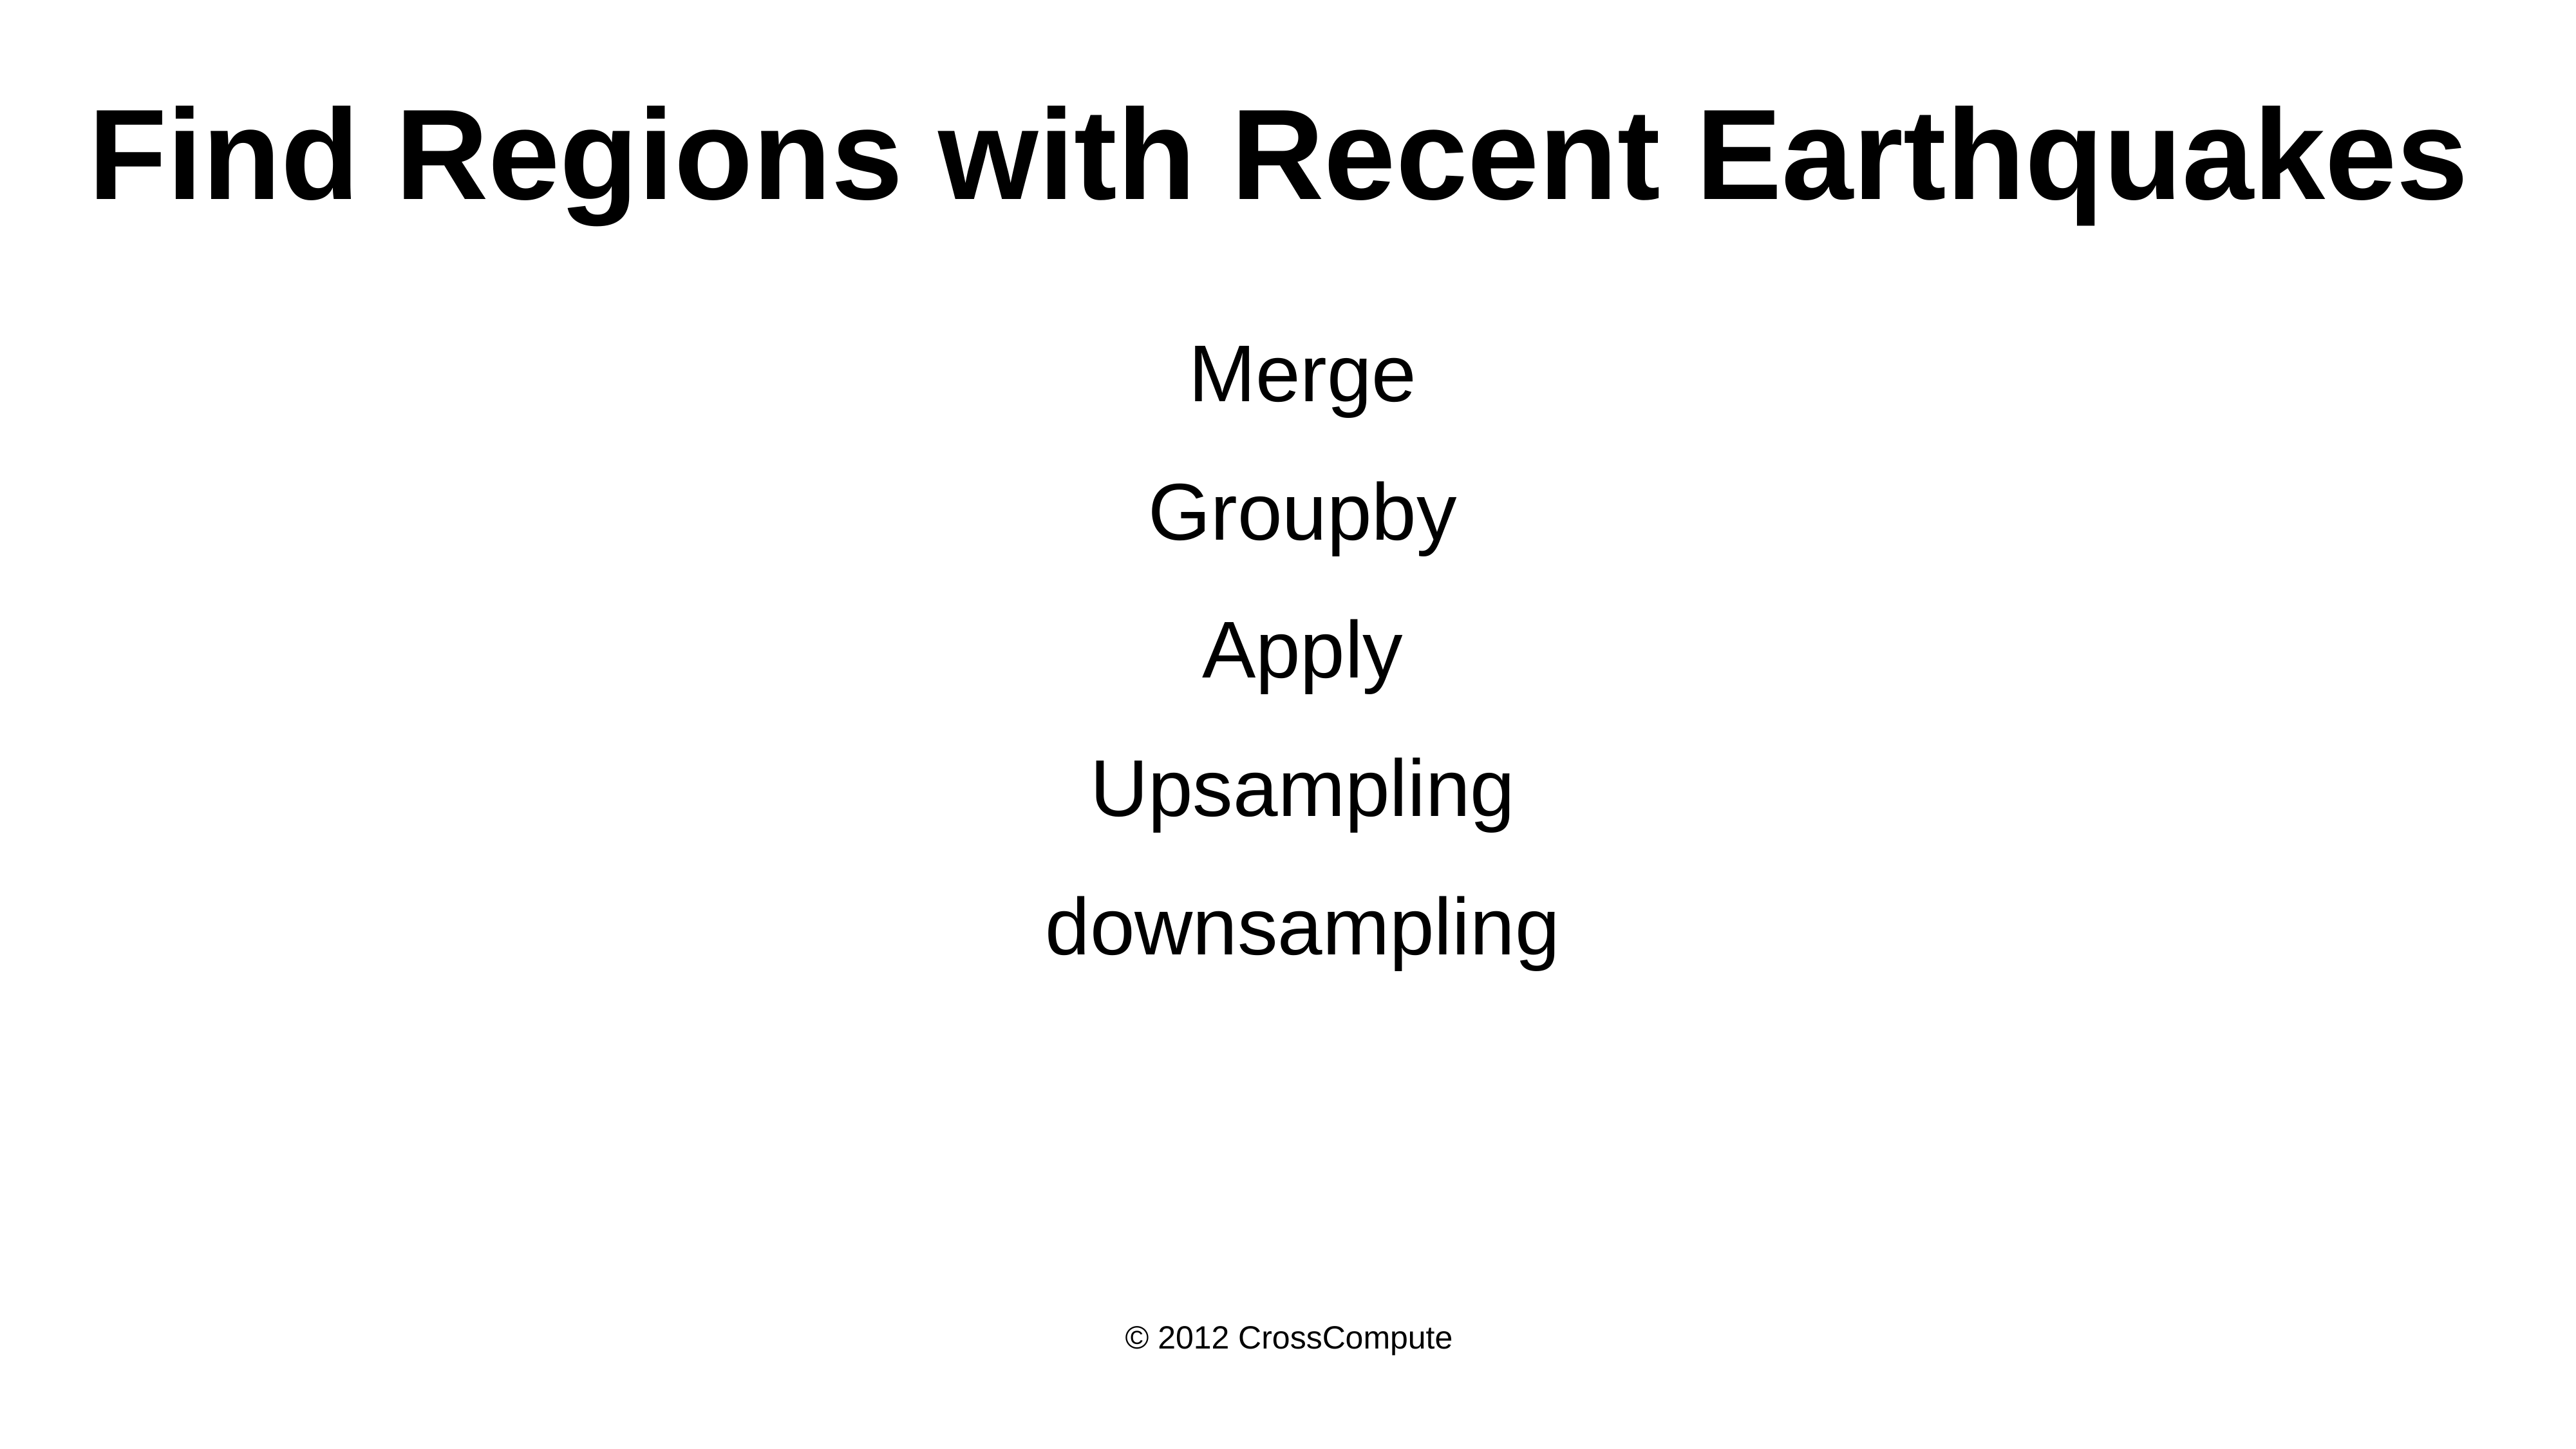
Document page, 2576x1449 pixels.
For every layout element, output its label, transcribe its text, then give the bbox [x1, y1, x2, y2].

list Merge Groupby Apply Upsampling downsampling [72, 328, 2488, 1249]
title Find Regions with Recent Earthquakes [72, 19, 2488, 290]
